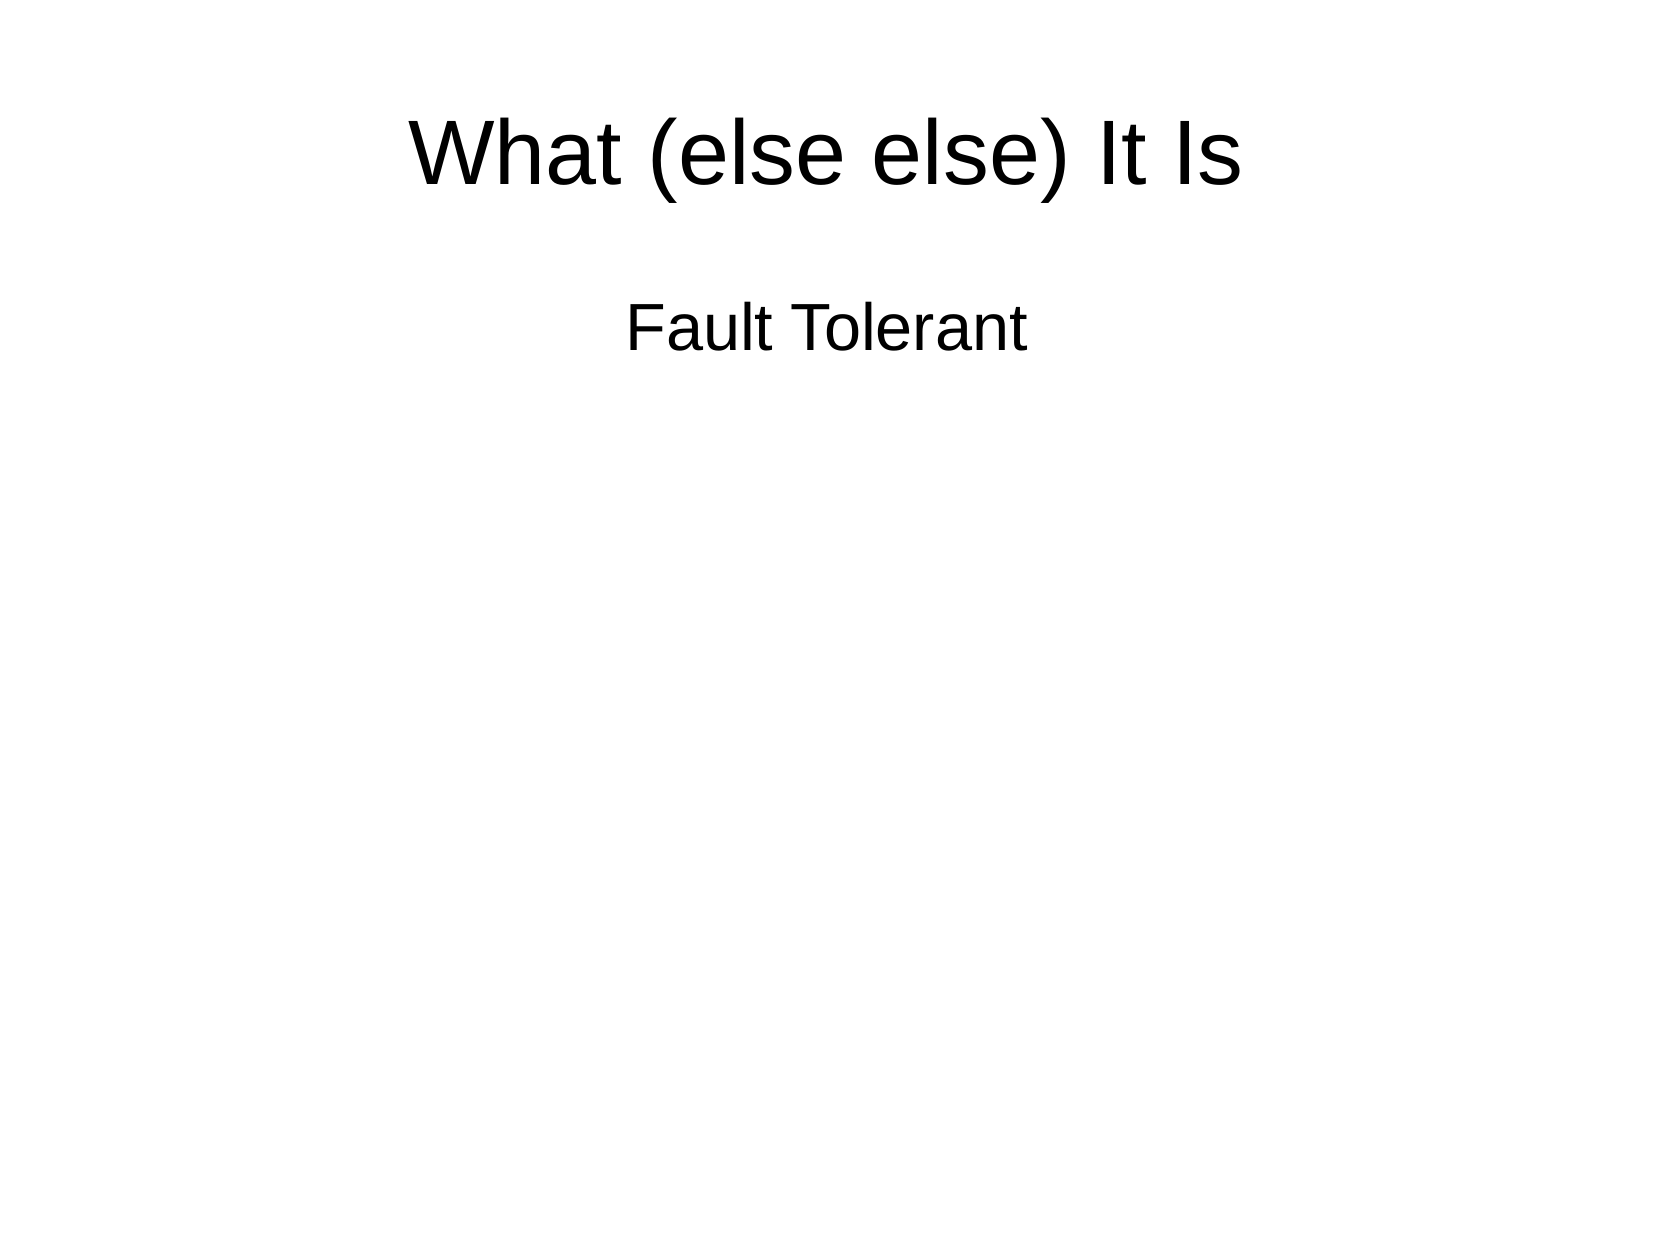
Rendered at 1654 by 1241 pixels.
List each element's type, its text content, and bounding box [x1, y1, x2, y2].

list Fault Tolerant [82, 290, 1571, 1010]
title What (else else) It Is [82, 49, 1571, 257]
